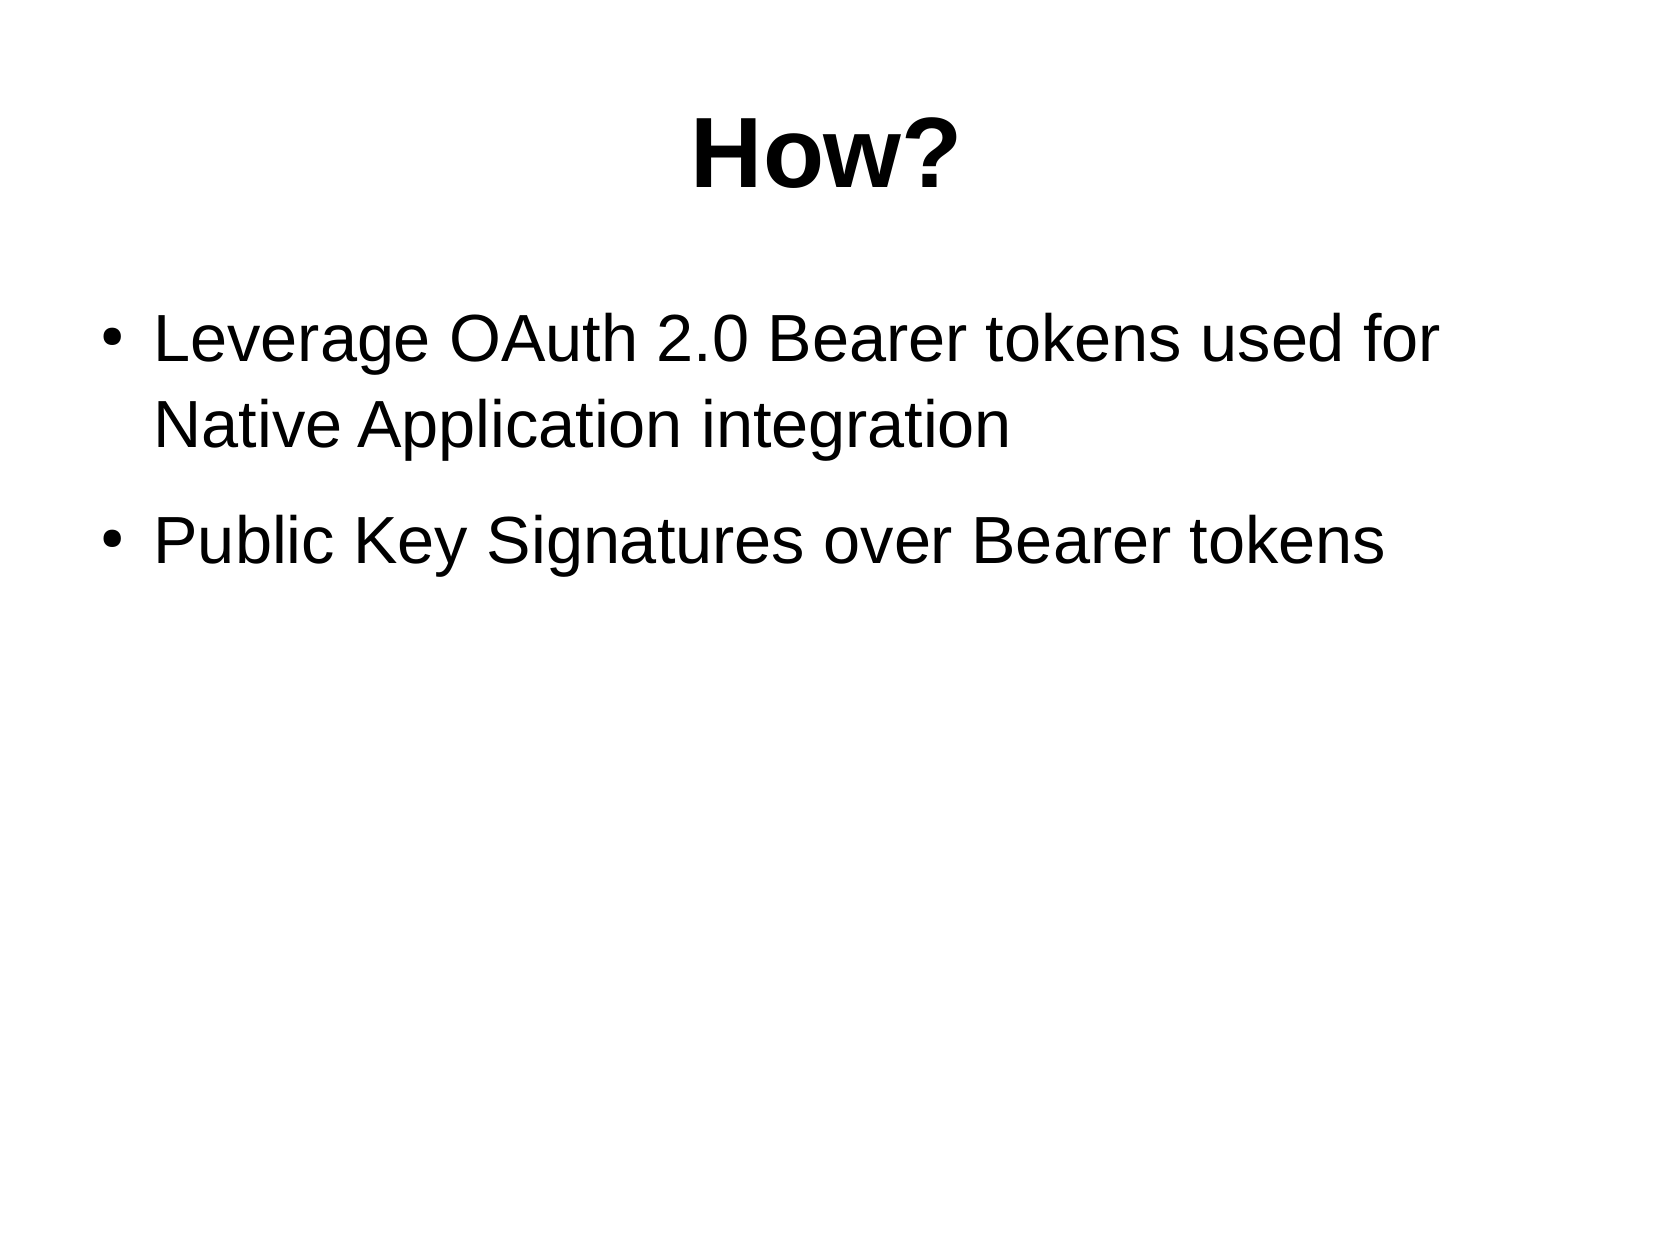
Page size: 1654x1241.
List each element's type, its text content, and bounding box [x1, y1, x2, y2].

list Leverage OAuth 2.0 Bearer tokens used for Native Application integration Public Key Signatures over Bearer tokens [82, 290, 1571, 1010]
title How? [82, 49, 1571, 257]
